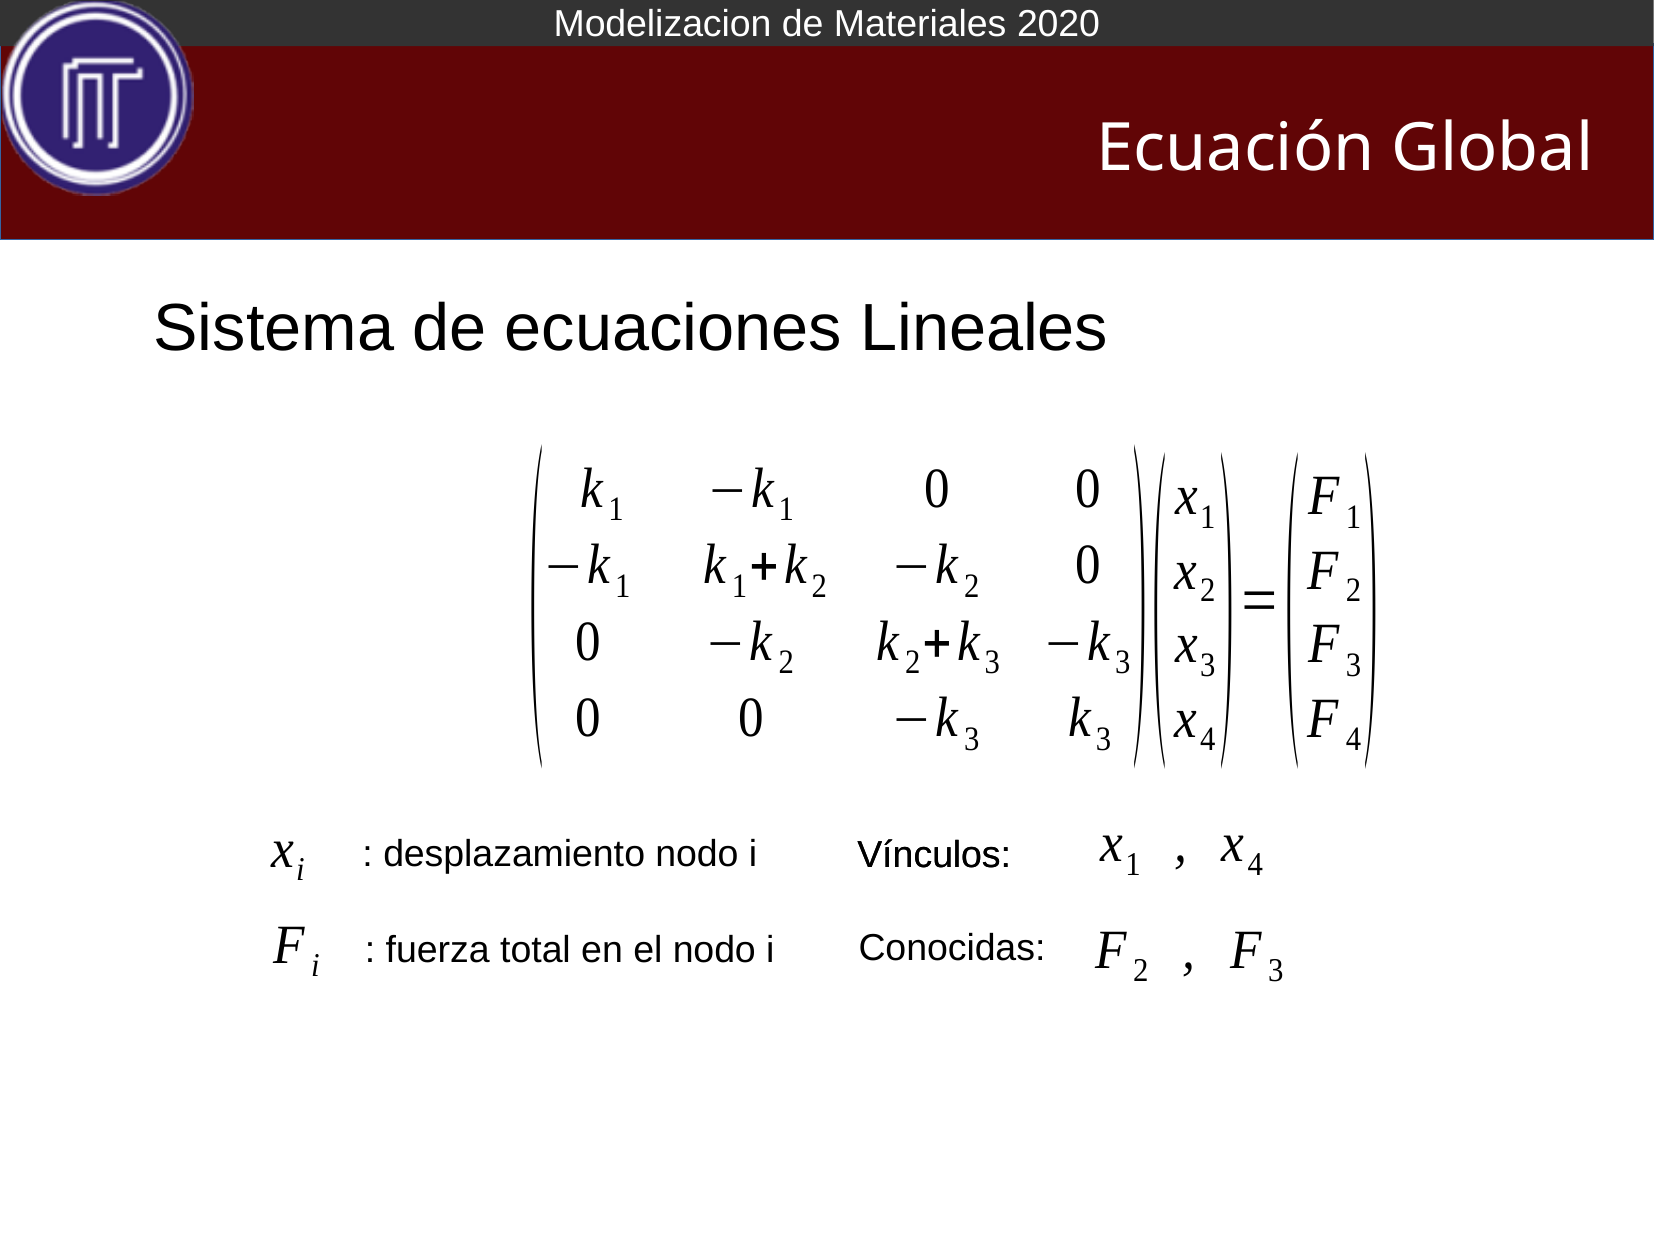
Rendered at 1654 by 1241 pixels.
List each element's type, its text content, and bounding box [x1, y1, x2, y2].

chart [521, 441, 1386, 773]
text_box : fuerza total en el nodo i [350, 920, 965, 978]
chart [261, 818, 312, 889]
chart [1086, 919, 1289, 990]
chart [264, 914, 326, 985]
text_box : desplazamiento nodo i [347, 824, 963, 882]
text_box Vínculos: [842, 825, 1091, 883]
list Sistema de ecuaciones Lineales [82, 290, 1571, 384]
text_box Conocidas: [843, 919, 1131, 977]
chart [1091, 812, 1269, 883]
title Ecuación Global [41, 70, 1654, 218]
picture [0, 0, 194, 196]
